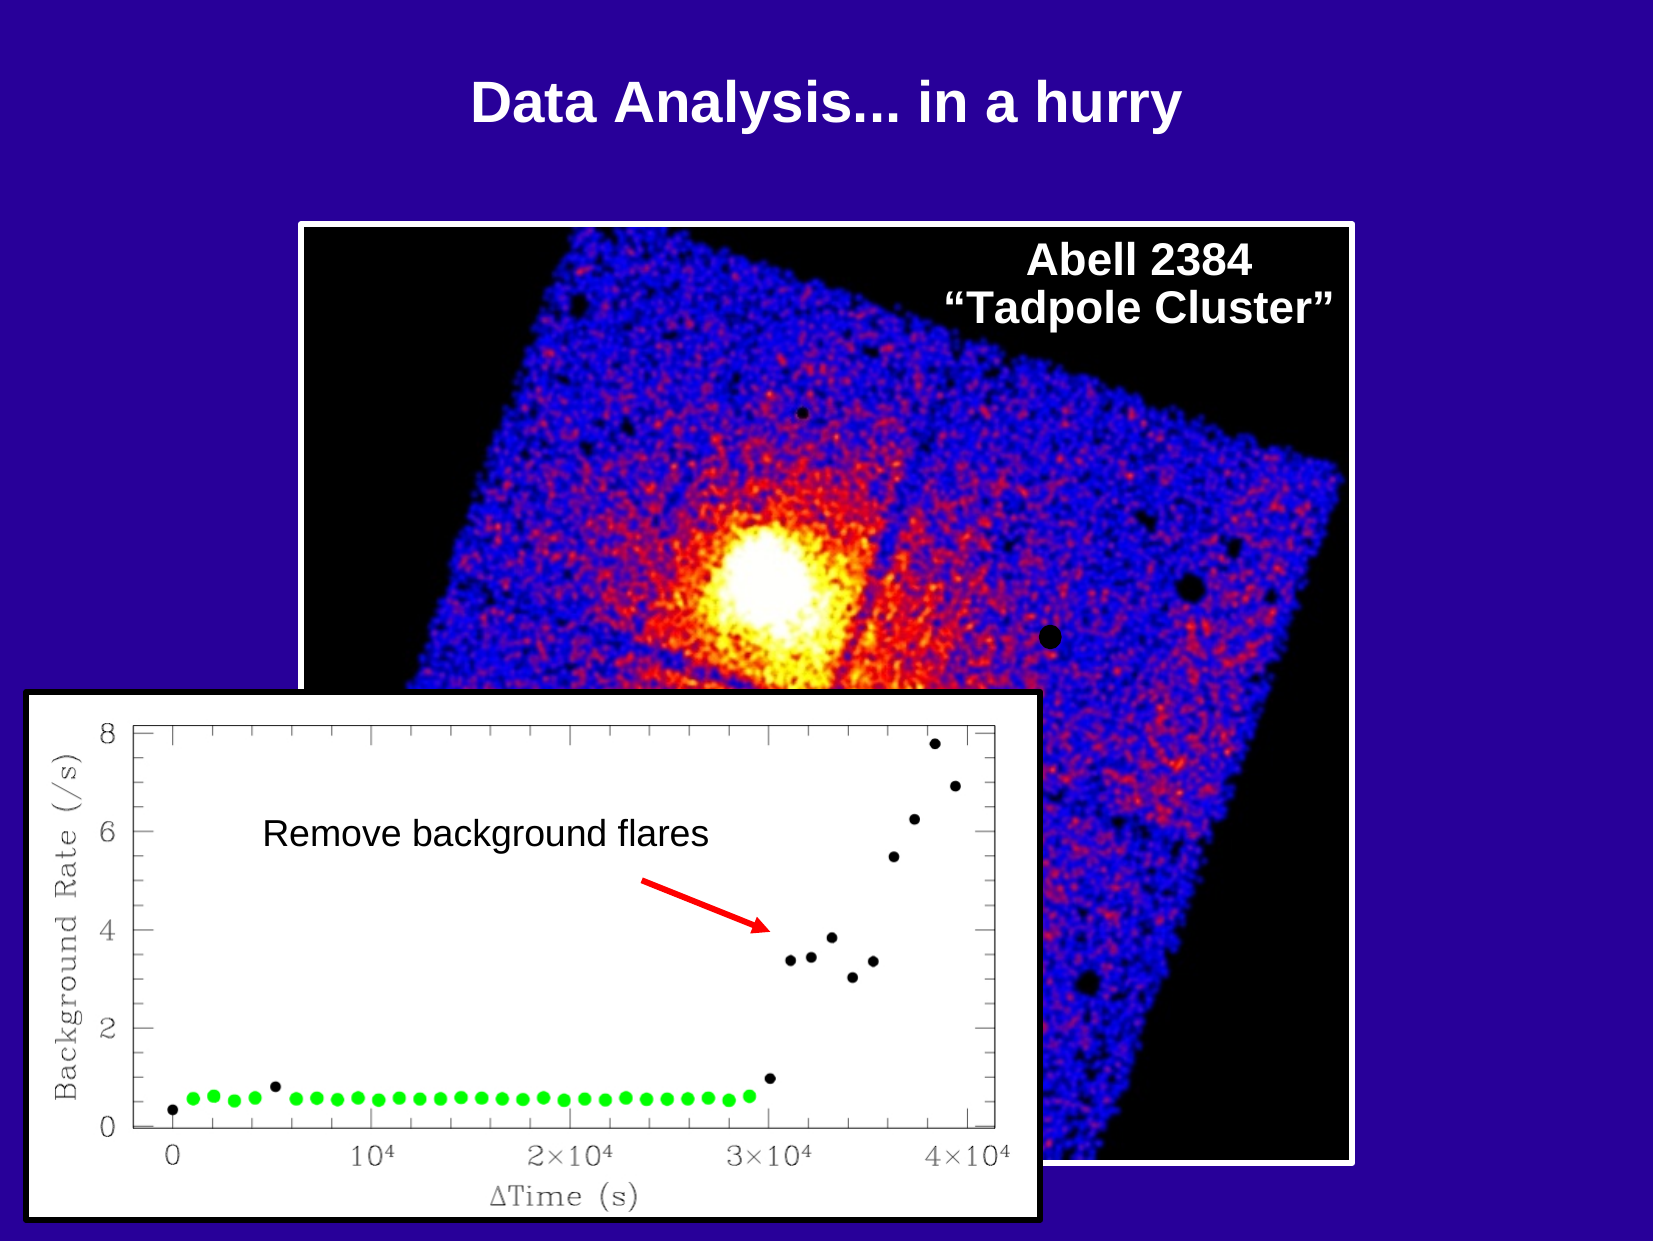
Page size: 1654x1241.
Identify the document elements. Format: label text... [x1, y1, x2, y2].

text_box Remove background flares [244, 804, 729, 868]
picture [303, 227, 1350, 1160]
text_box Data Analysis... in a hurry [452, 64, 1201, 151]
text_box Abell 2384 “Tadpole Cluster” [929, 227, 1350, 351]
picture [29, 694, 1038, 1217]
text_box [1041, 627, 1059, 647]
